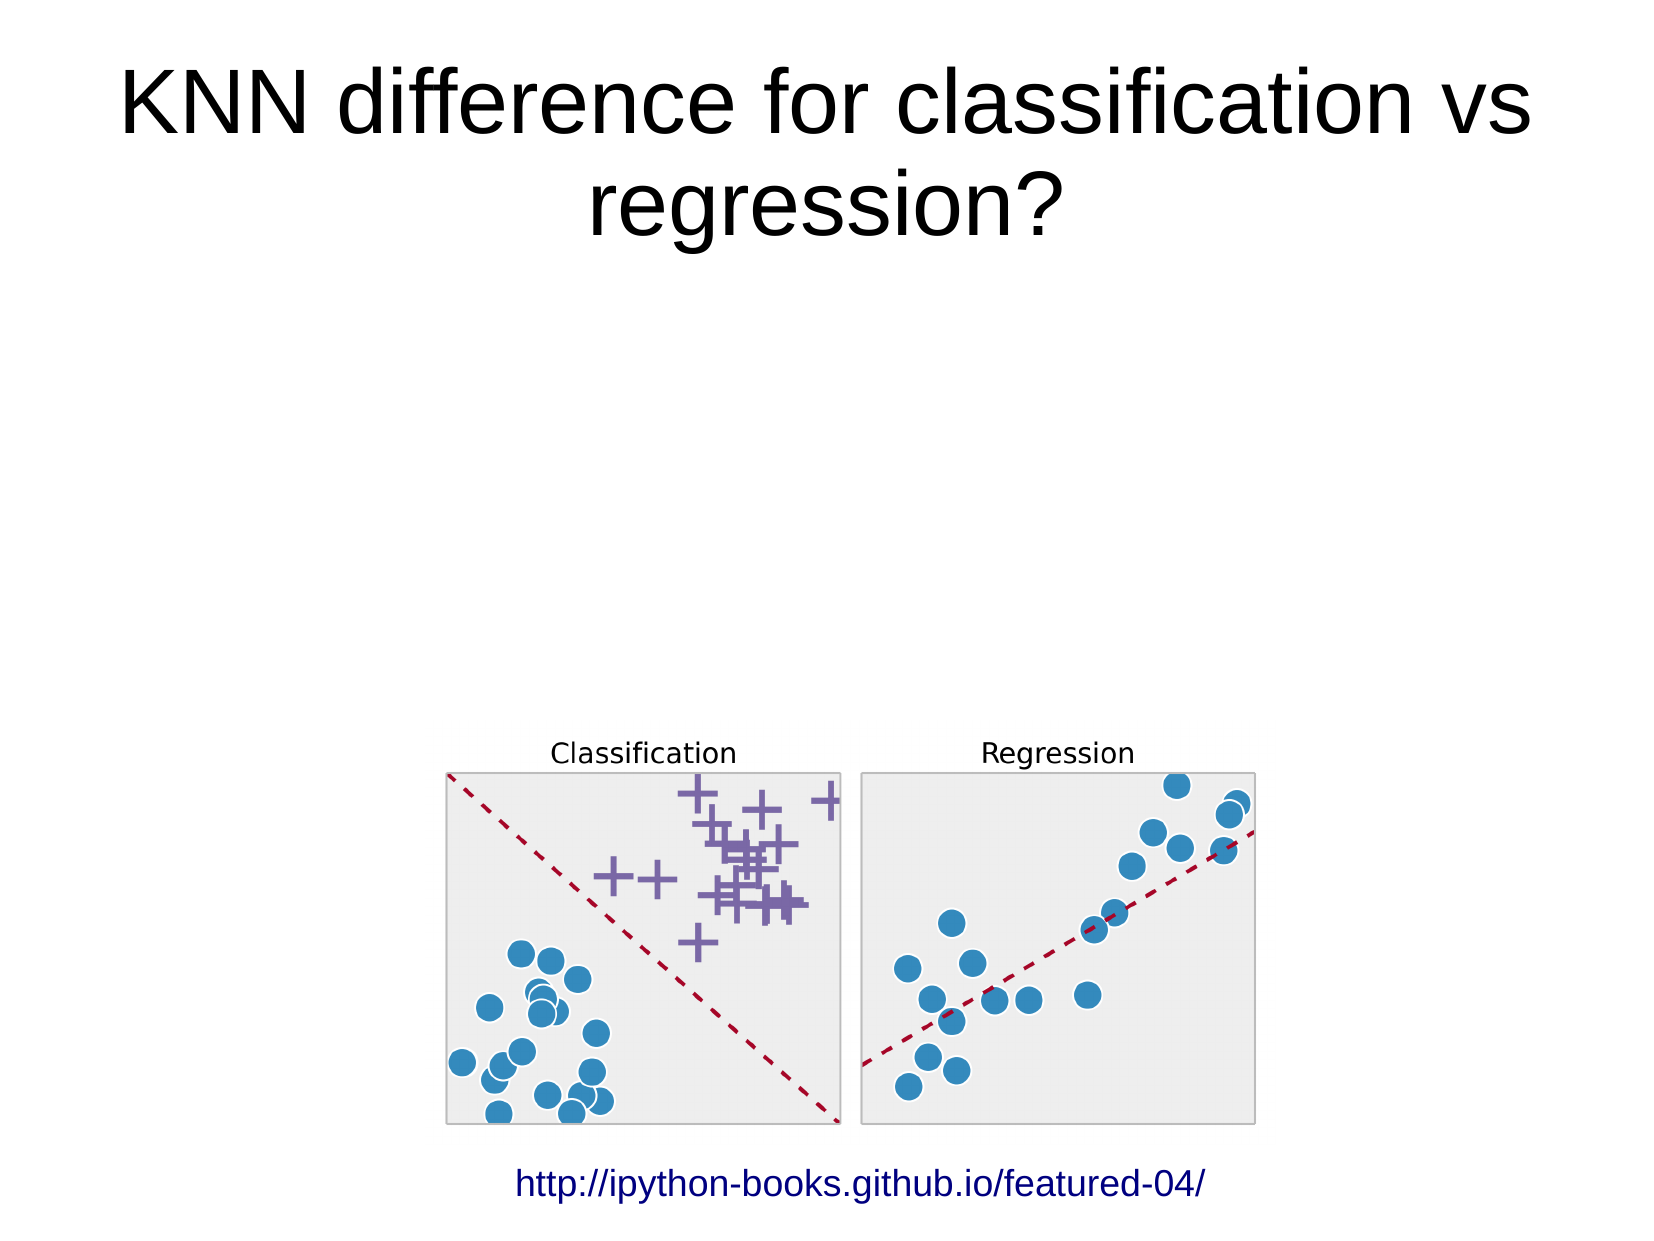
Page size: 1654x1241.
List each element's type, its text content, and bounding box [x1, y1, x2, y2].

title KNN difference for classification vs regression? [82, 49, 1571, 257]
picture [425, 720, 1276, 1145]
text_box http://ipython-books.github.io/featured-04/ [500, 1155, 1221, 1212]
